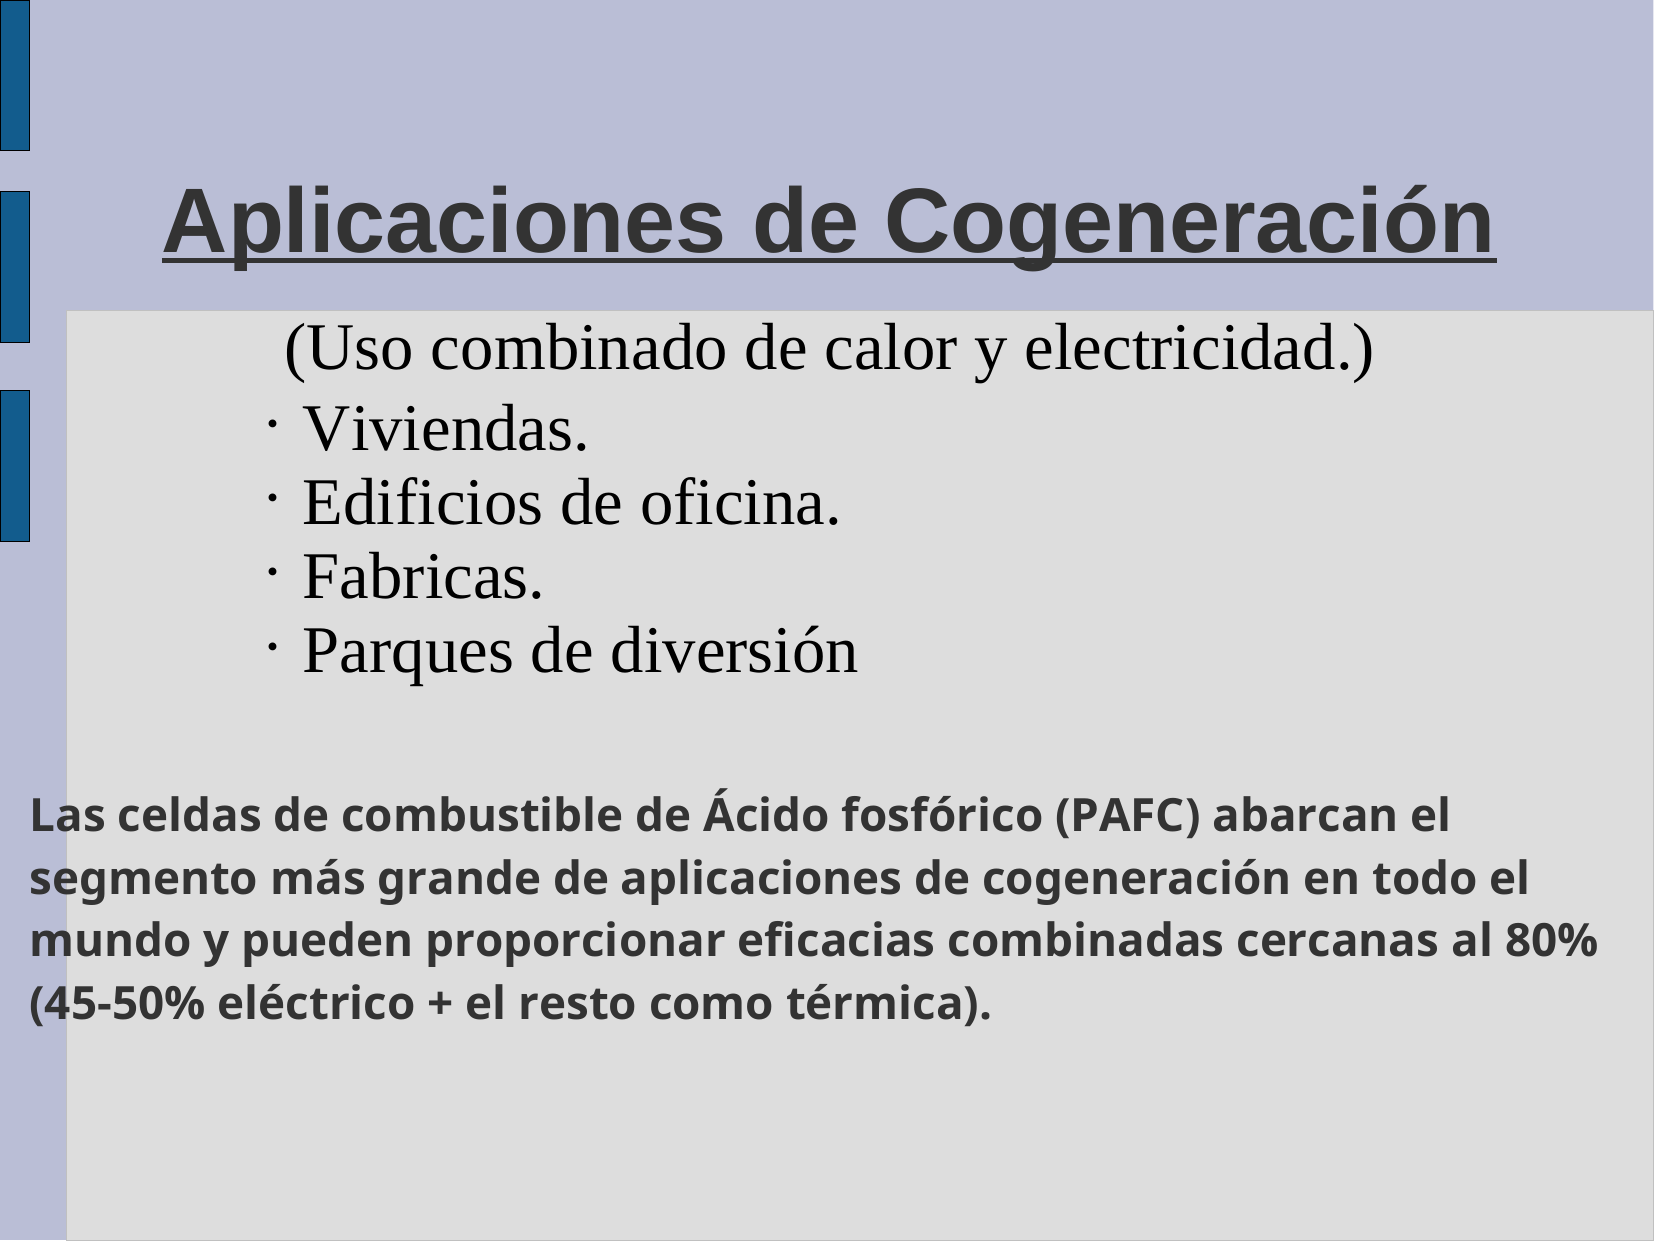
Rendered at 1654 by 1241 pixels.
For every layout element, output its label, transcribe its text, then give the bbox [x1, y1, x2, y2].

text_box (Uso combinado de calor y electricidad.) [238, 229, 1388, 392]
title Aplicaciones de Cogeneración [123, 117, 1536, 325]
subtitle Viviendas. Edificios de oficina. Fabricas. Parques de diversión [267, 373, 1418, 693]
title Las celdas de combustible de Ácido fosfórico (PAFC) abarcan el segmento más grande de aplicaciones de cogeneración en todo el mundo y pueden proporcionar eficacias combinadas cercanas al 80% (45-50% eléctrico + el resto como térmica). [29, 693, 1625, 1123]
